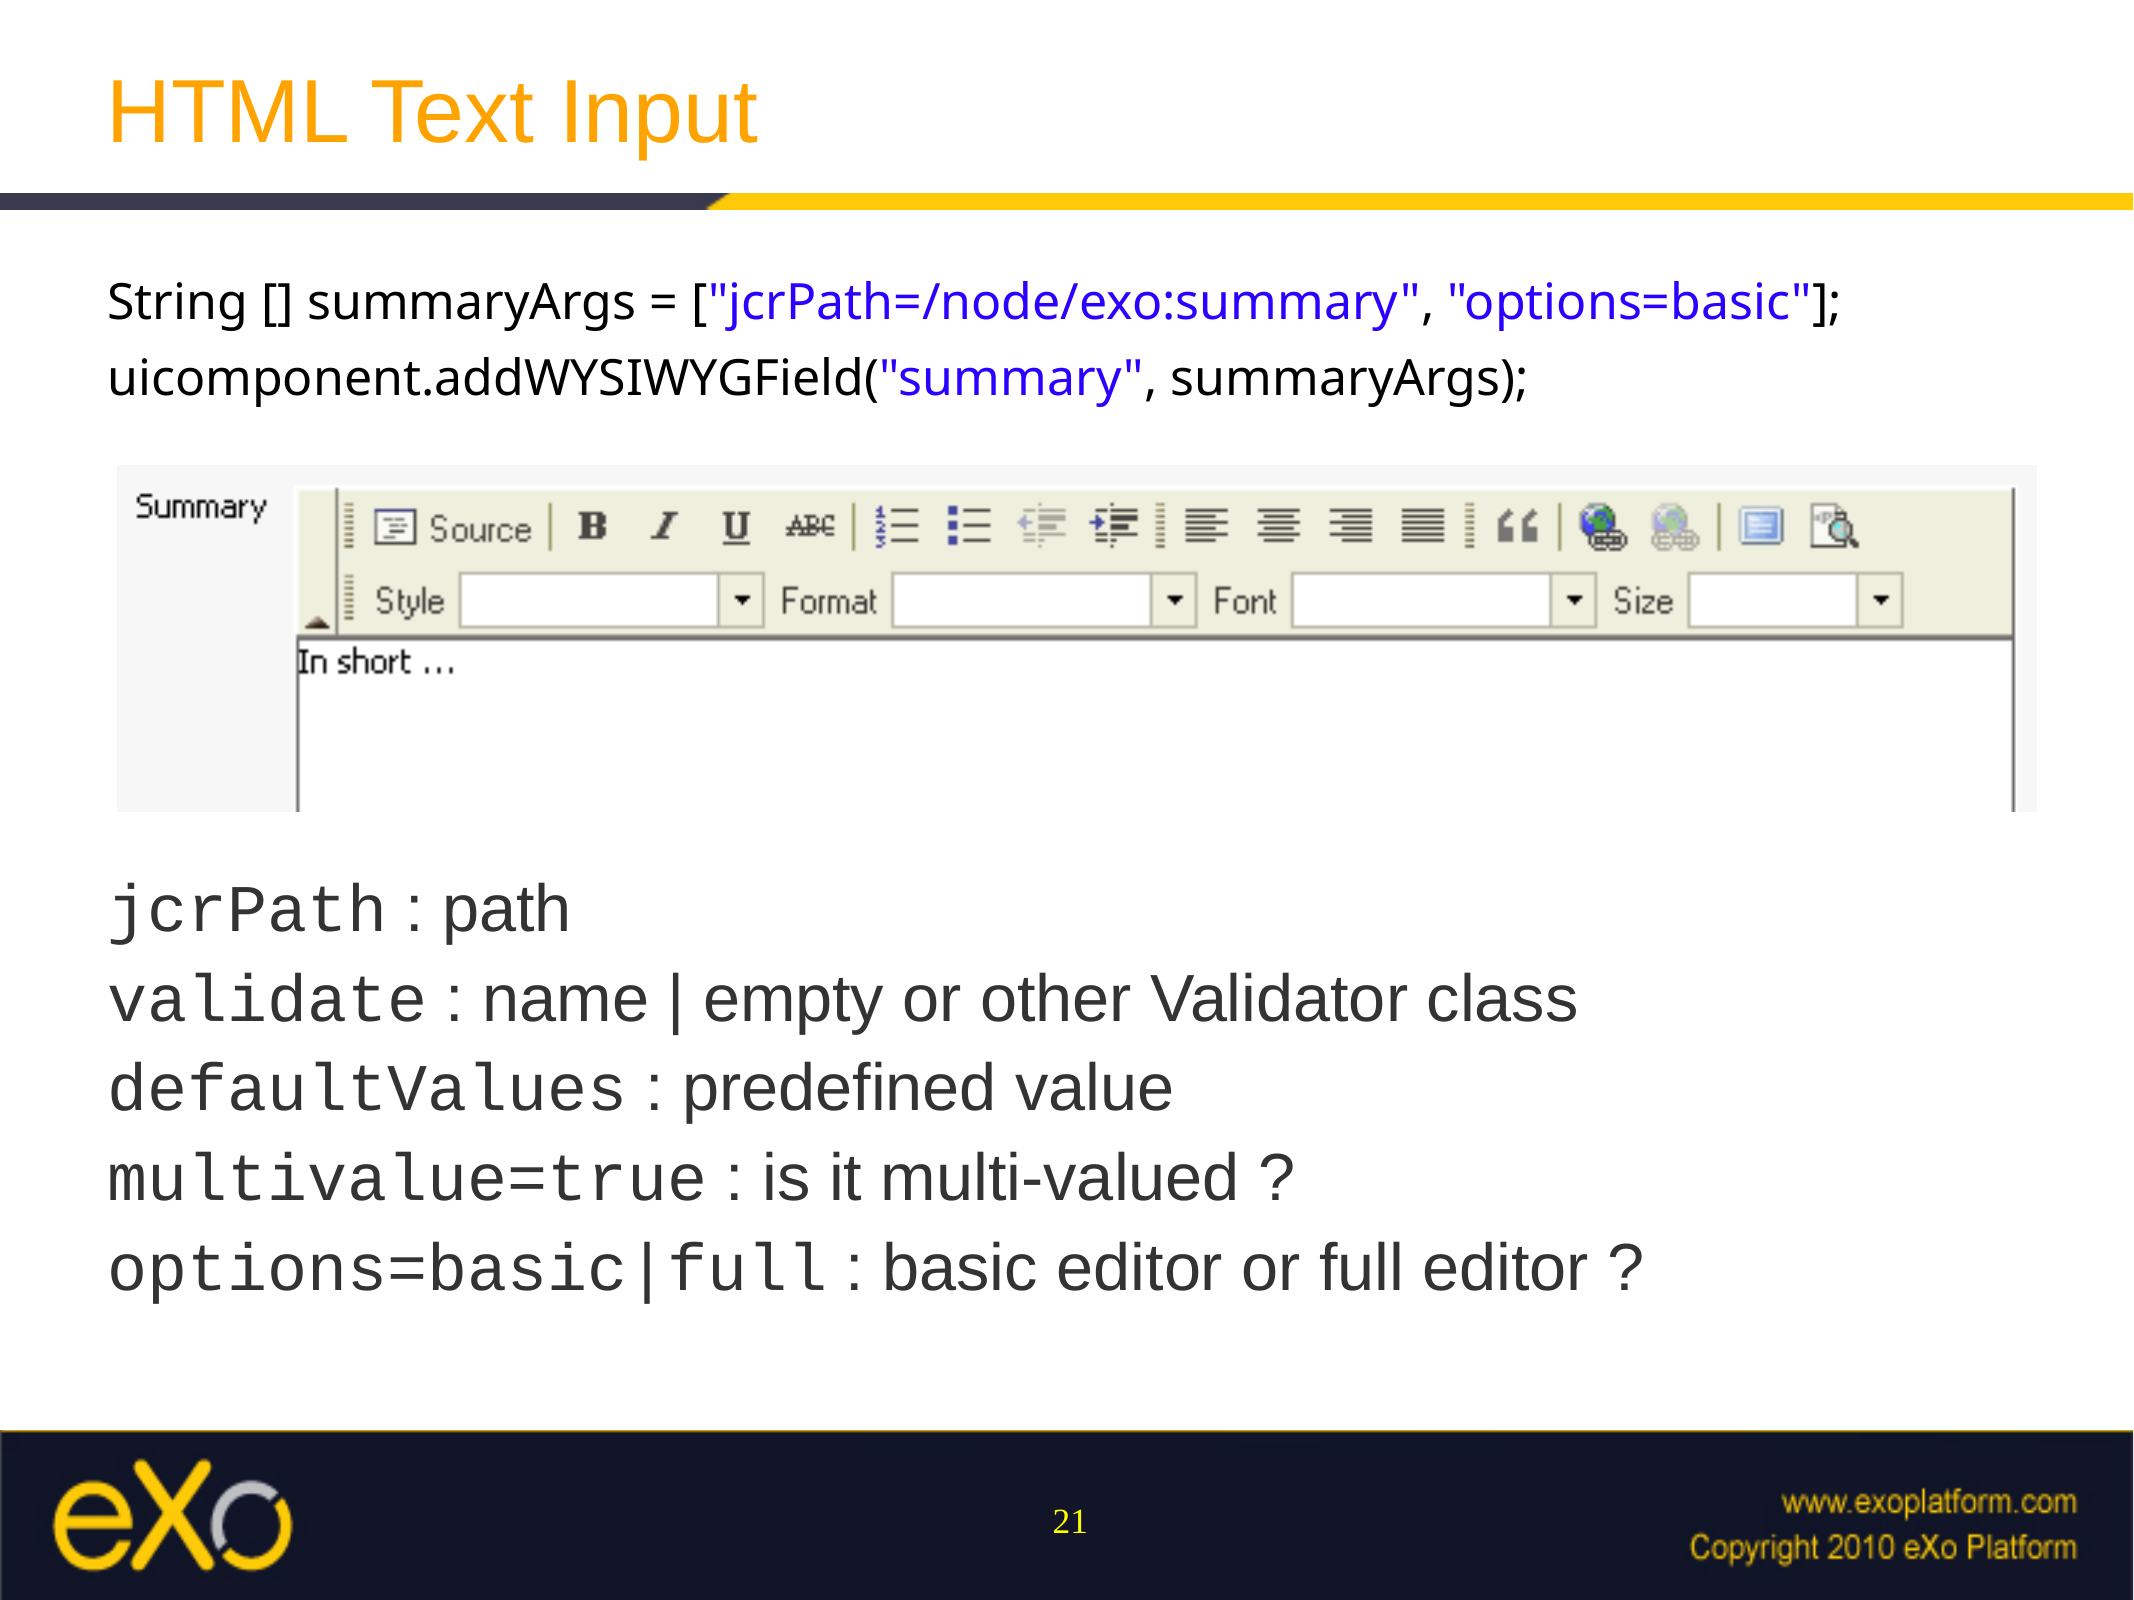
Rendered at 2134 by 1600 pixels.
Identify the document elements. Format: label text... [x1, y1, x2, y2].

picture [0, 193, 2134, 210]
list String [] summaryArgs = ["jcrPath=/node/exo:summary", "options=basic"]; uicomponent.addWYSIWYGField("summary", summaryArgs); jcrPath : path validate : name | empty or other Validator class defaultValues : predefined value multivalue=true : is it multi-valued ? options=basic|full : basic editor or full editor ? [106, 287, 2025, 1342]
title HTML Text Input [106, 55, 2025, 184]
picture [0, 1430, 2134, 1600]
picture [117, 465, 2037, 812]
